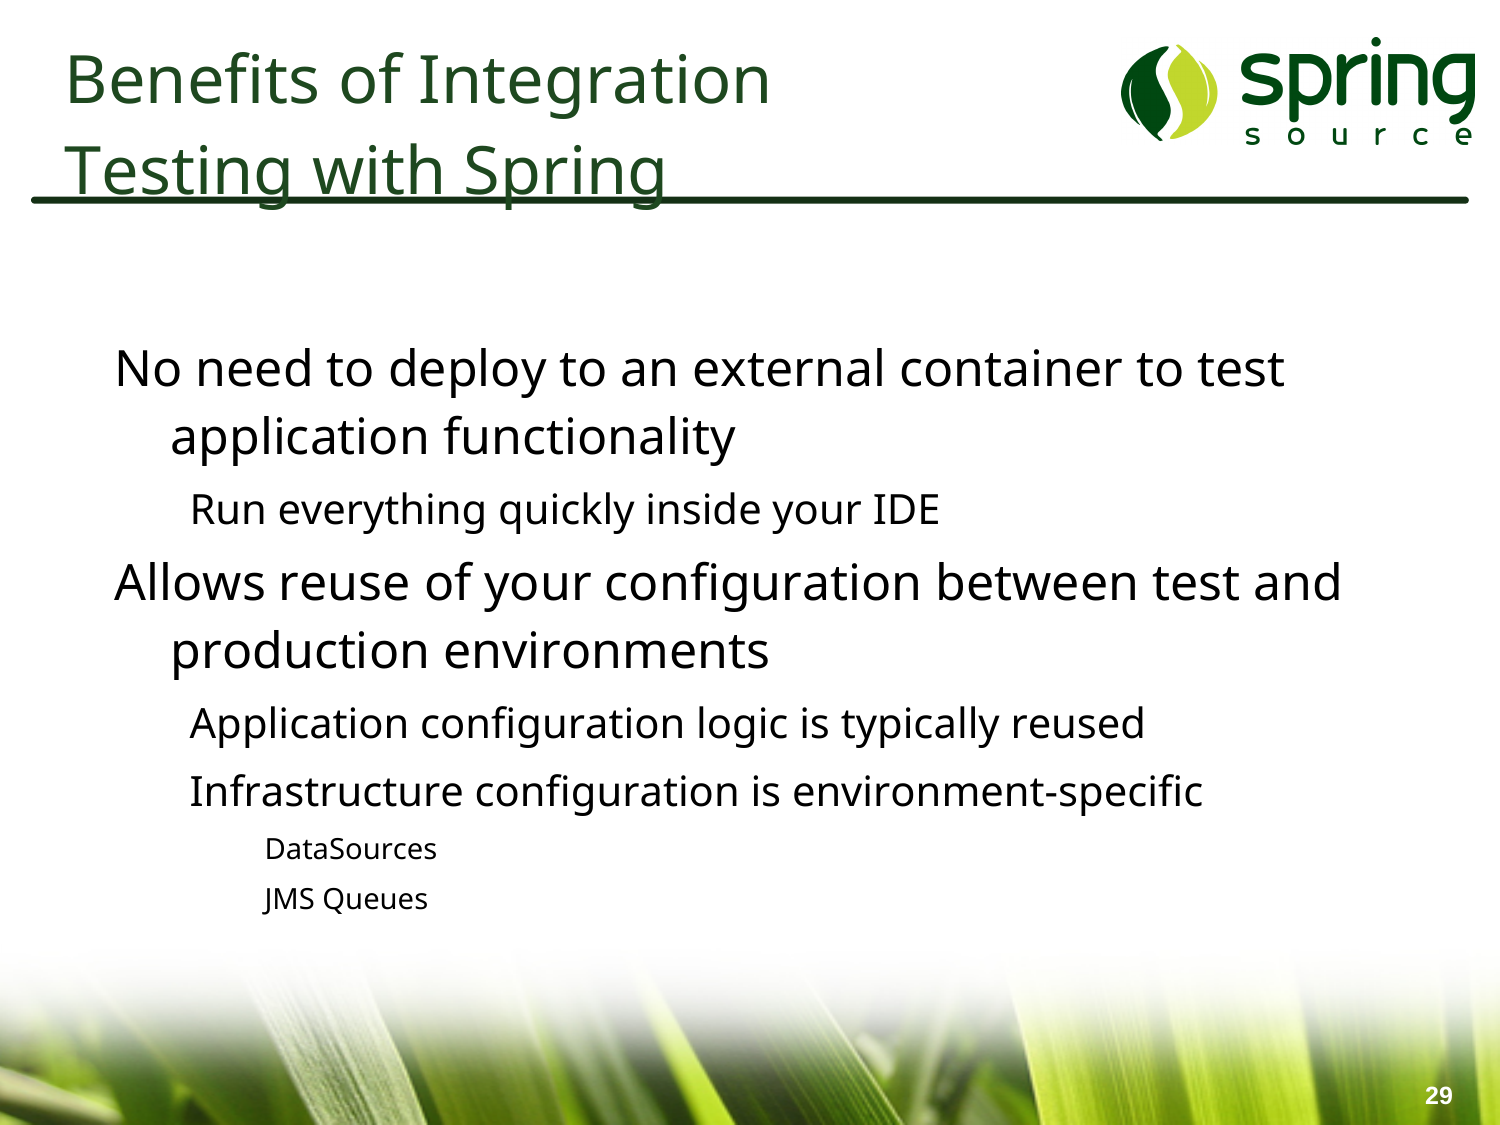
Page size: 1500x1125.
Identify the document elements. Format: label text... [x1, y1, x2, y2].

picture [1326, 37, 1475, 145]
picture [0, 944, 1500, 1125]
title Benefits of Integration Testing with Spring [50, 24, 1326, 213]
list No need to deploy to an external container to test application functionality Run everything quickly inside your IDE Allows reuse of your configuration between test and production environments Application configuration logic is typically reused Infrastructure configuration is environment-specific DataSources JMS Queues [99, 324, 1376, 1001]
